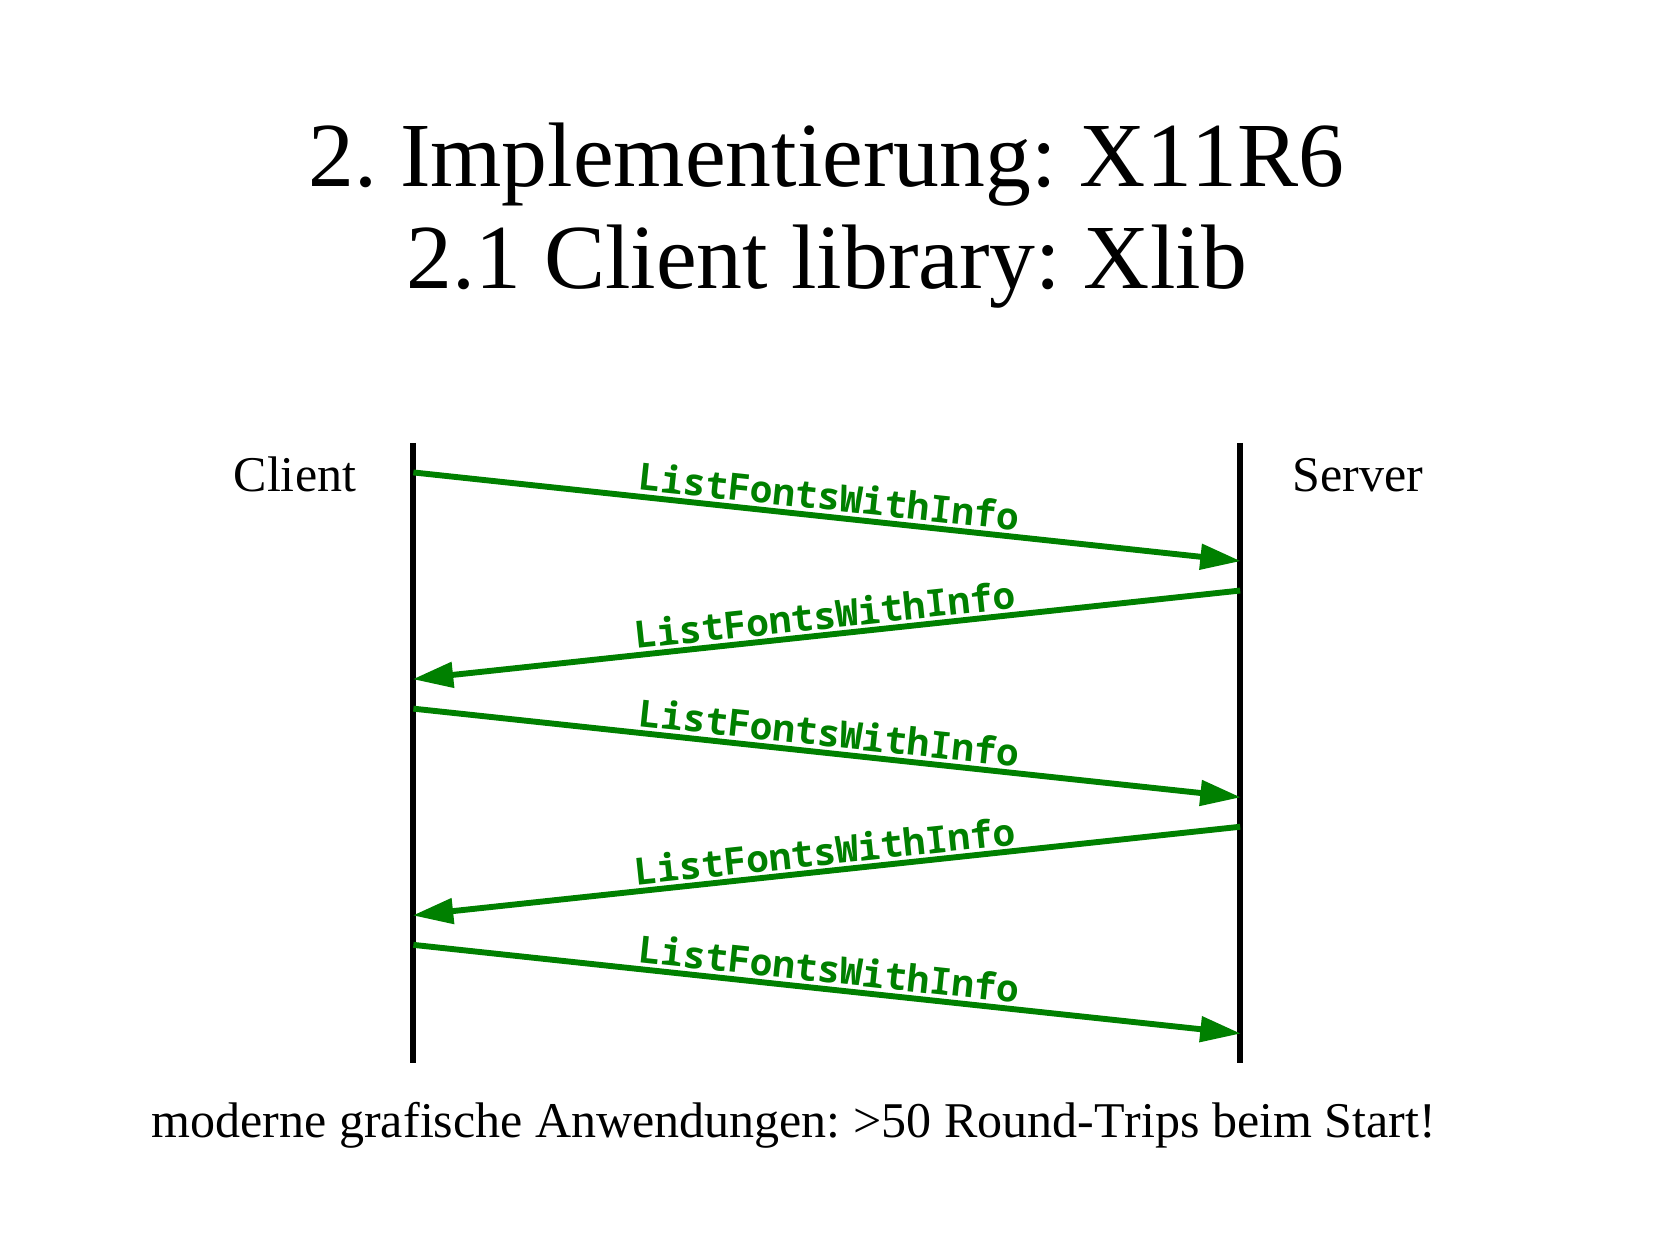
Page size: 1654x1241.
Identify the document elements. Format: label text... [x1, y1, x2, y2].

title 2. Implementierung: X11R6 2.1 Client library: Xlib [121, 102, 1534, 311]
text_box Client [206, 446, 384, 502]
text_box moderne grafische Anwendungen: >50 Round-Trips beim Start! [151, 1092, 1536, 1182]
text_box Server [1269, 446, 1447, 502]
